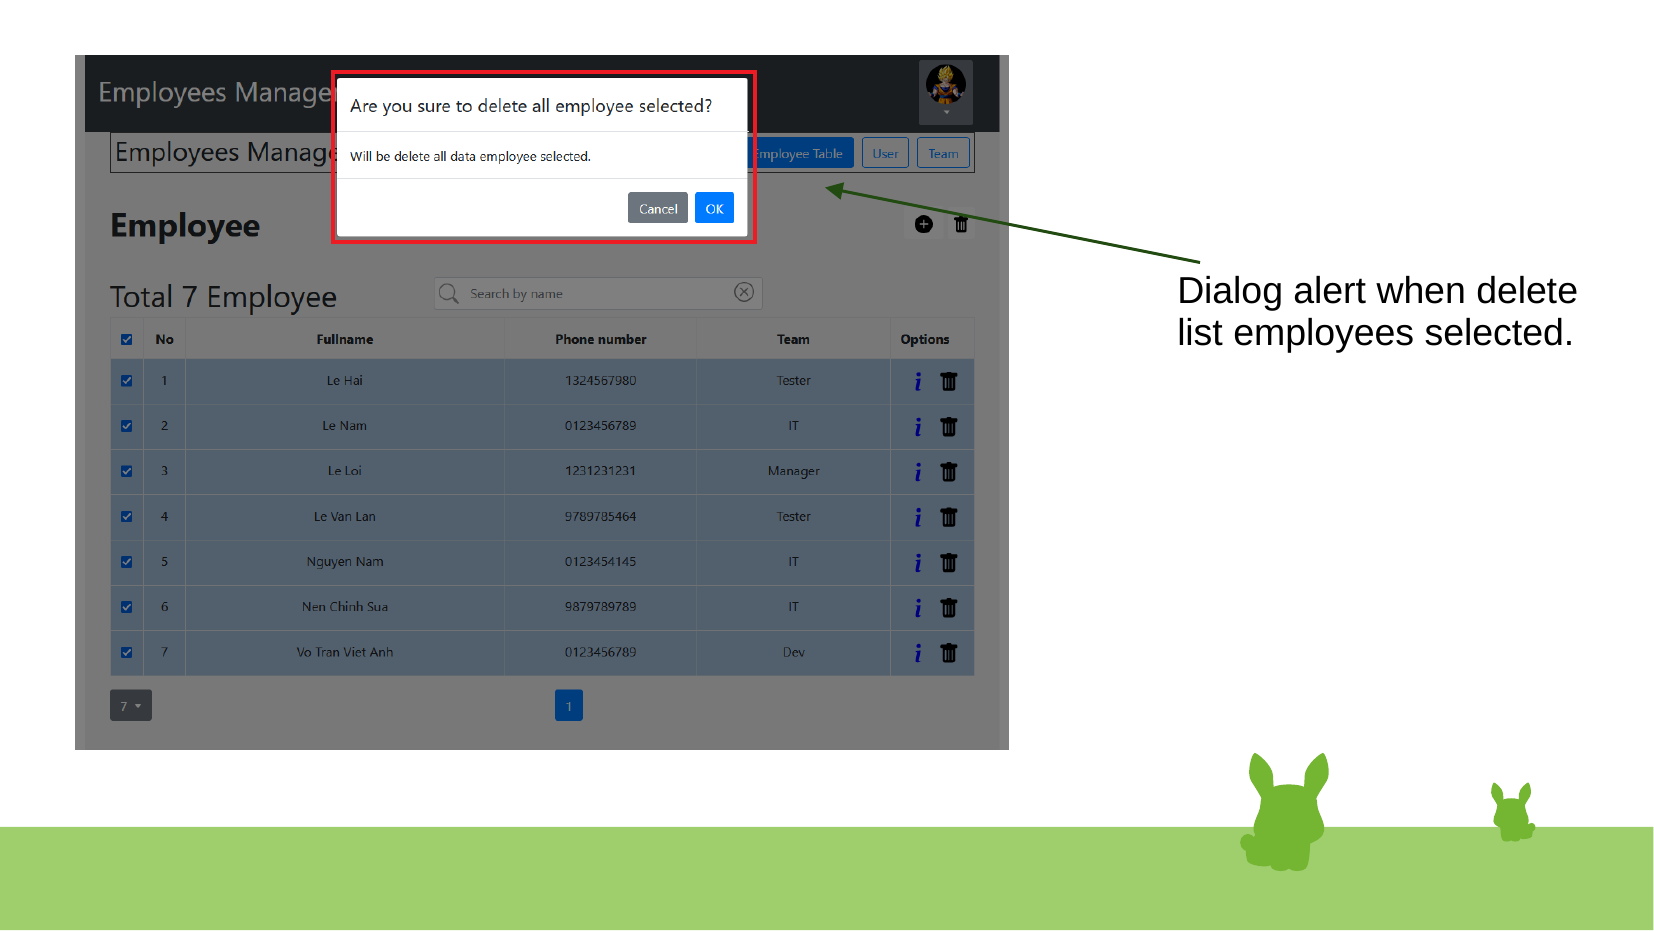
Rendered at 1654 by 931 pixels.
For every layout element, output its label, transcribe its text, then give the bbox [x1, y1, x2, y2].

picture [75, 55, 1009, 751]
text_box Dialog alert when delete list employees selected. [1162, 262, 1613, 362]
